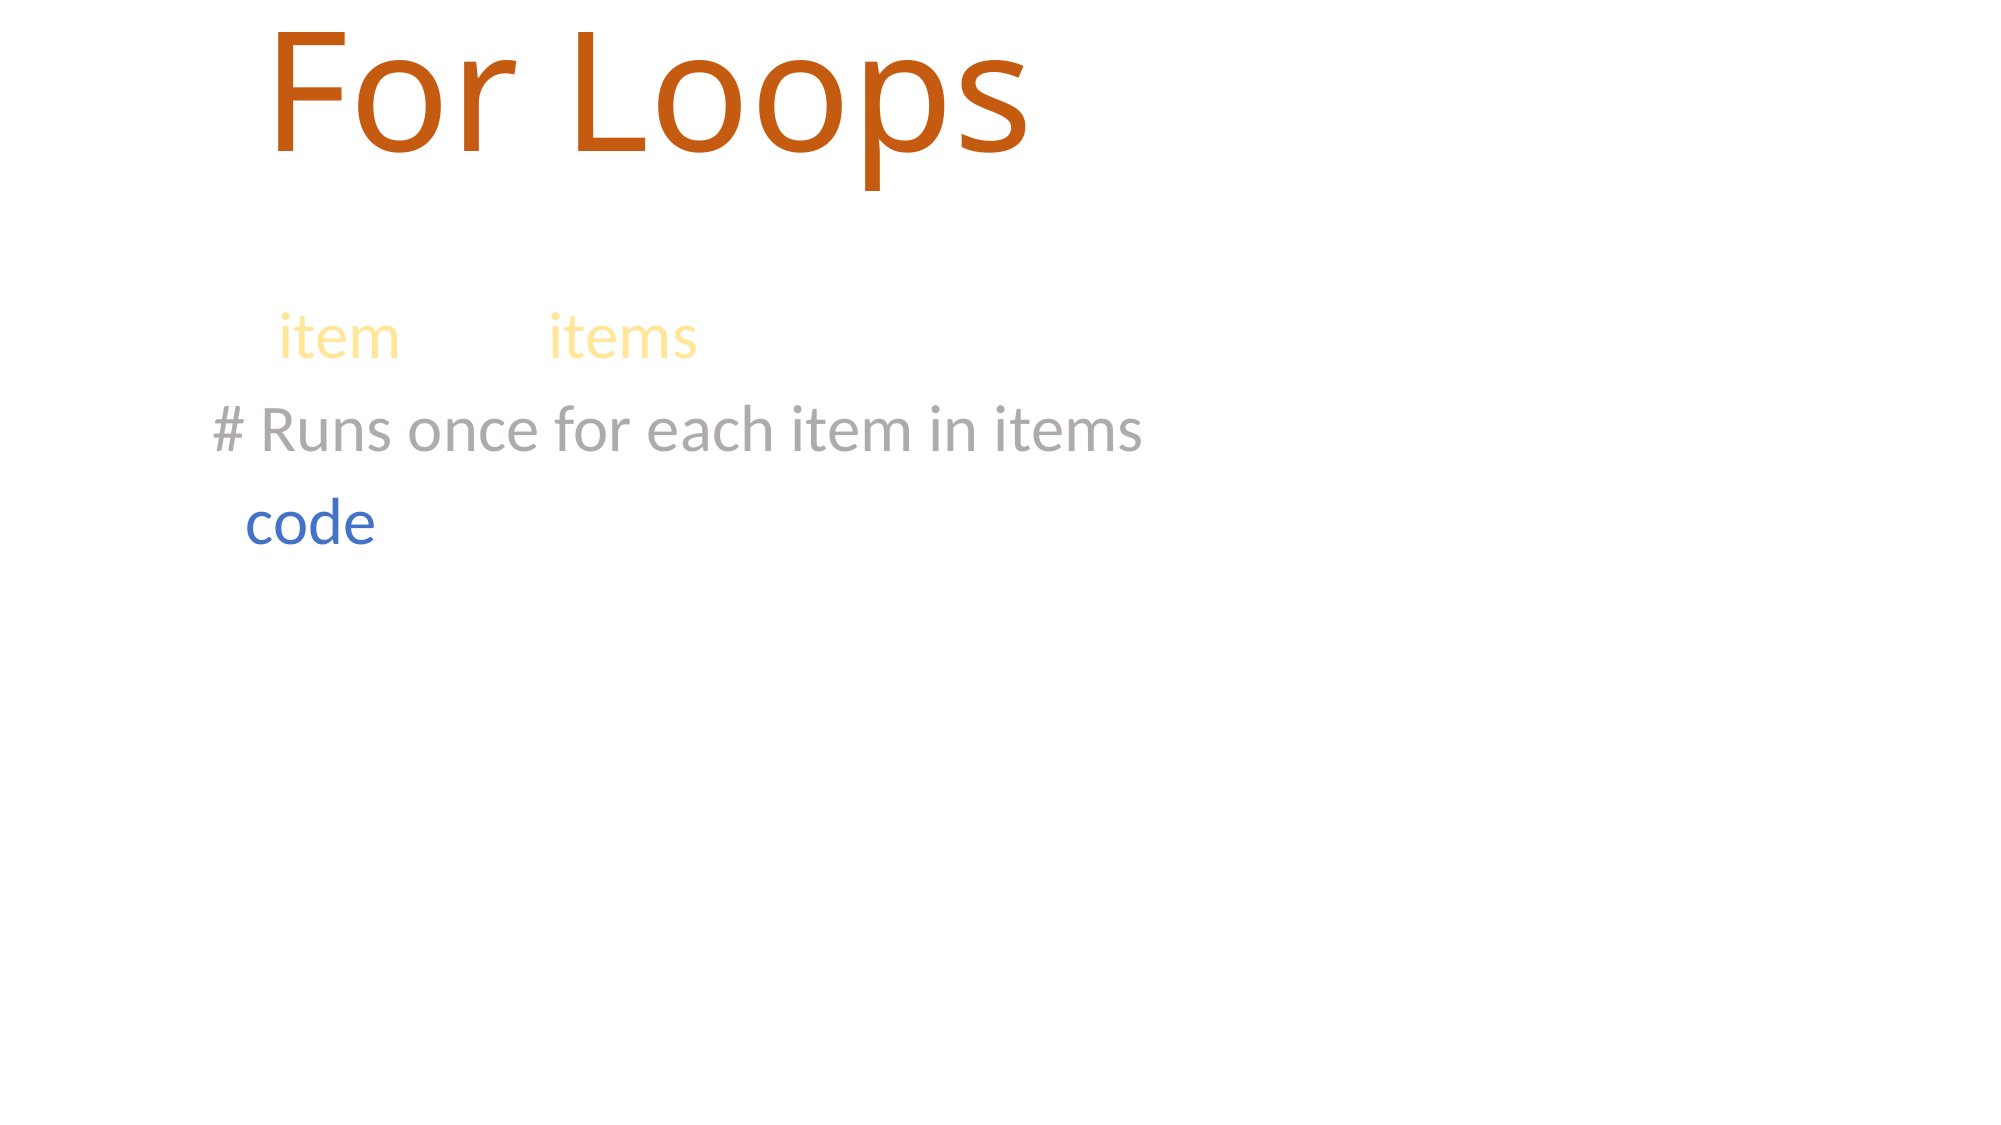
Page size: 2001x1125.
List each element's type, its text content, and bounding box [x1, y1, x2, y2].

list For Loops for <item> in <items>: # Runs once for each item in items <code> [137, 0, 1863, 1014]
